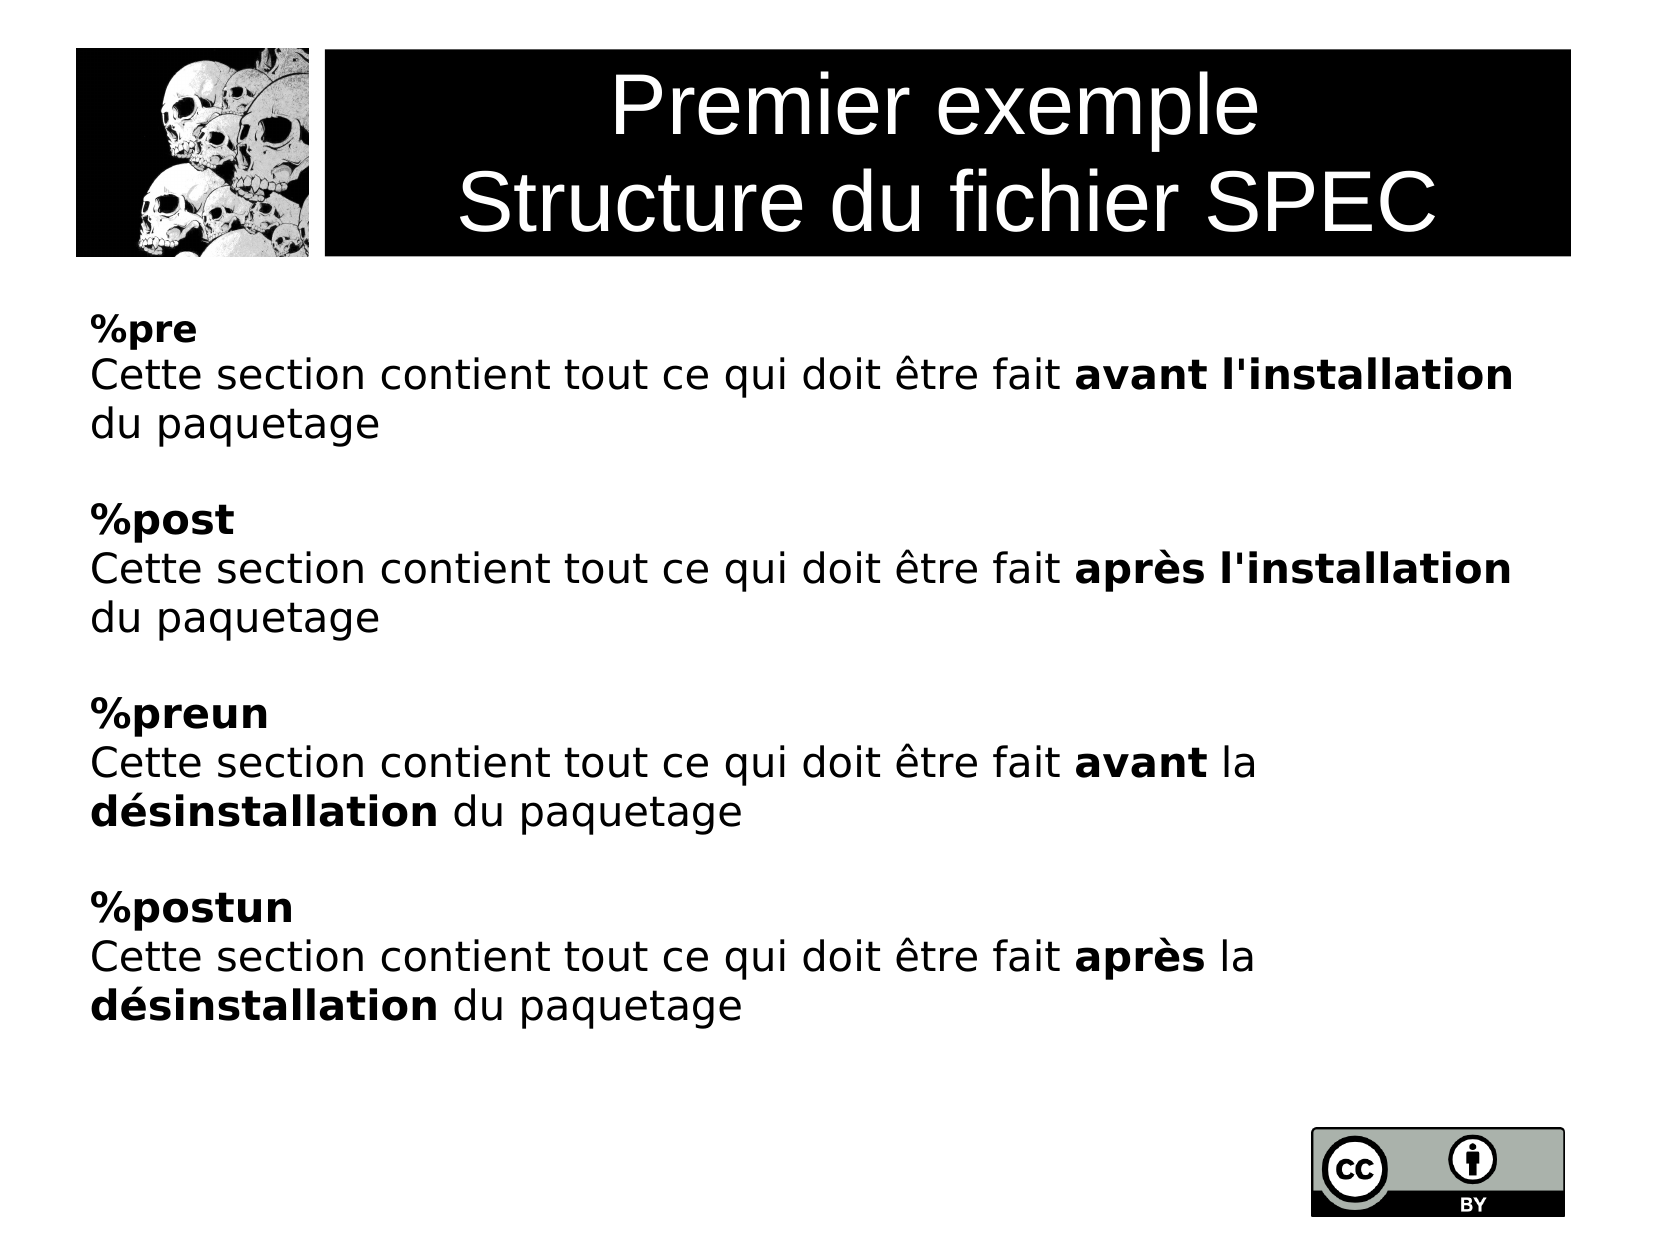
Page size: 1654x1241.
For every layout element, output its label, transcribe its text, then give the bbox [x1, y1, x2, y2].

title Premier exemple Structure du fichier SPEC [324, 49, 1571, 257]
picture [76, 48, 309, 257]
text_box %pre Cette section contient tout ce qui doit être fait avant l'installation du paquetage %post Cette section contient tout ce qui doit être fait après l'installation du paquetage %preun Cette section contient tout ce qui doit être fait avant la désinstallation du paquetage %postun Cette section contient tout ce qui doit être fait après la désinstallation du paquetage [75, 300, 1576, 1106]
picture [1311, 1127, 1565, 1217]
